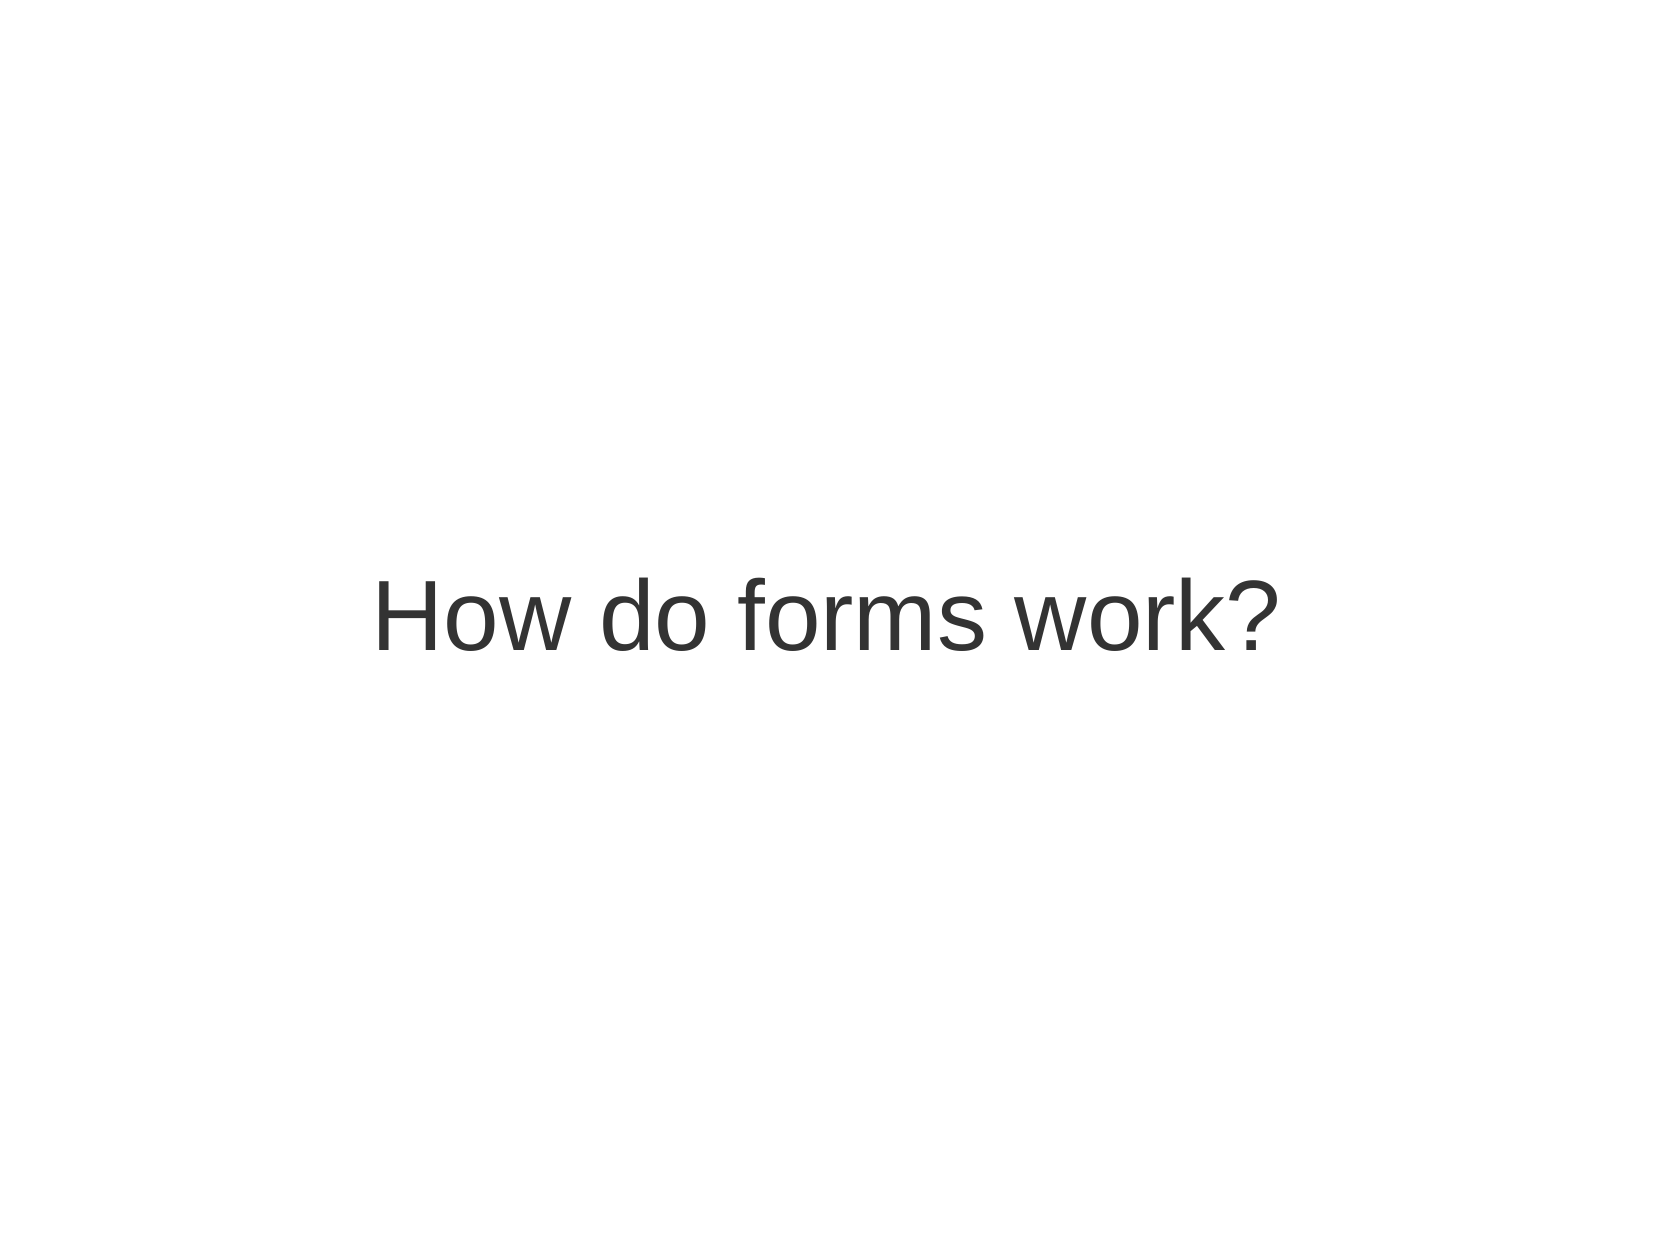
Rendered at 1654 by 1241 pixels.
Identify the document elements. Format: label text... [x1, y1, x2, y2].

subtitle How do forms work? [82, 49, 1571, 1182]
